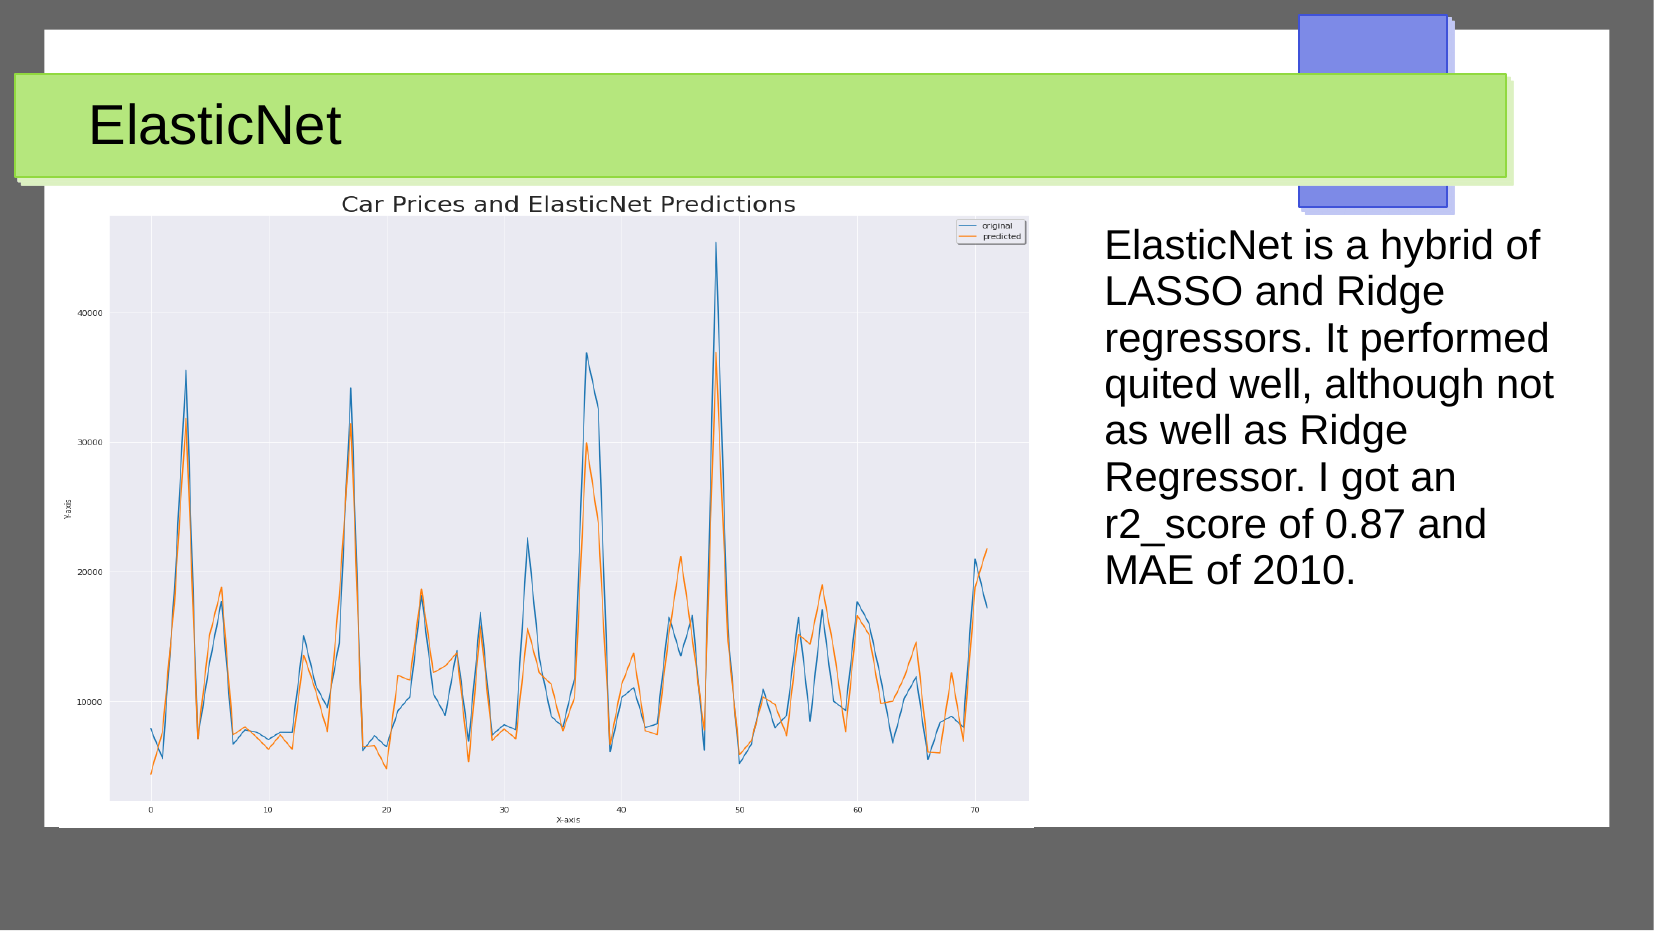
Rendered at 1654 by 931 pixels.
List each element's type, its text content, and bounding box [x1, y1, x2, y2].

picture [59, 190, 1034, 828]
title ElasticNet [88, 73, 1506, 178]
list ElasticNet is a hybrid of LASSO and Ridge regressors. It performed quited well, although not as well as Ridge Regressor. I got an r2_score of 0.87 and MAE of 2010. [1034, 221, 1565, 813]
